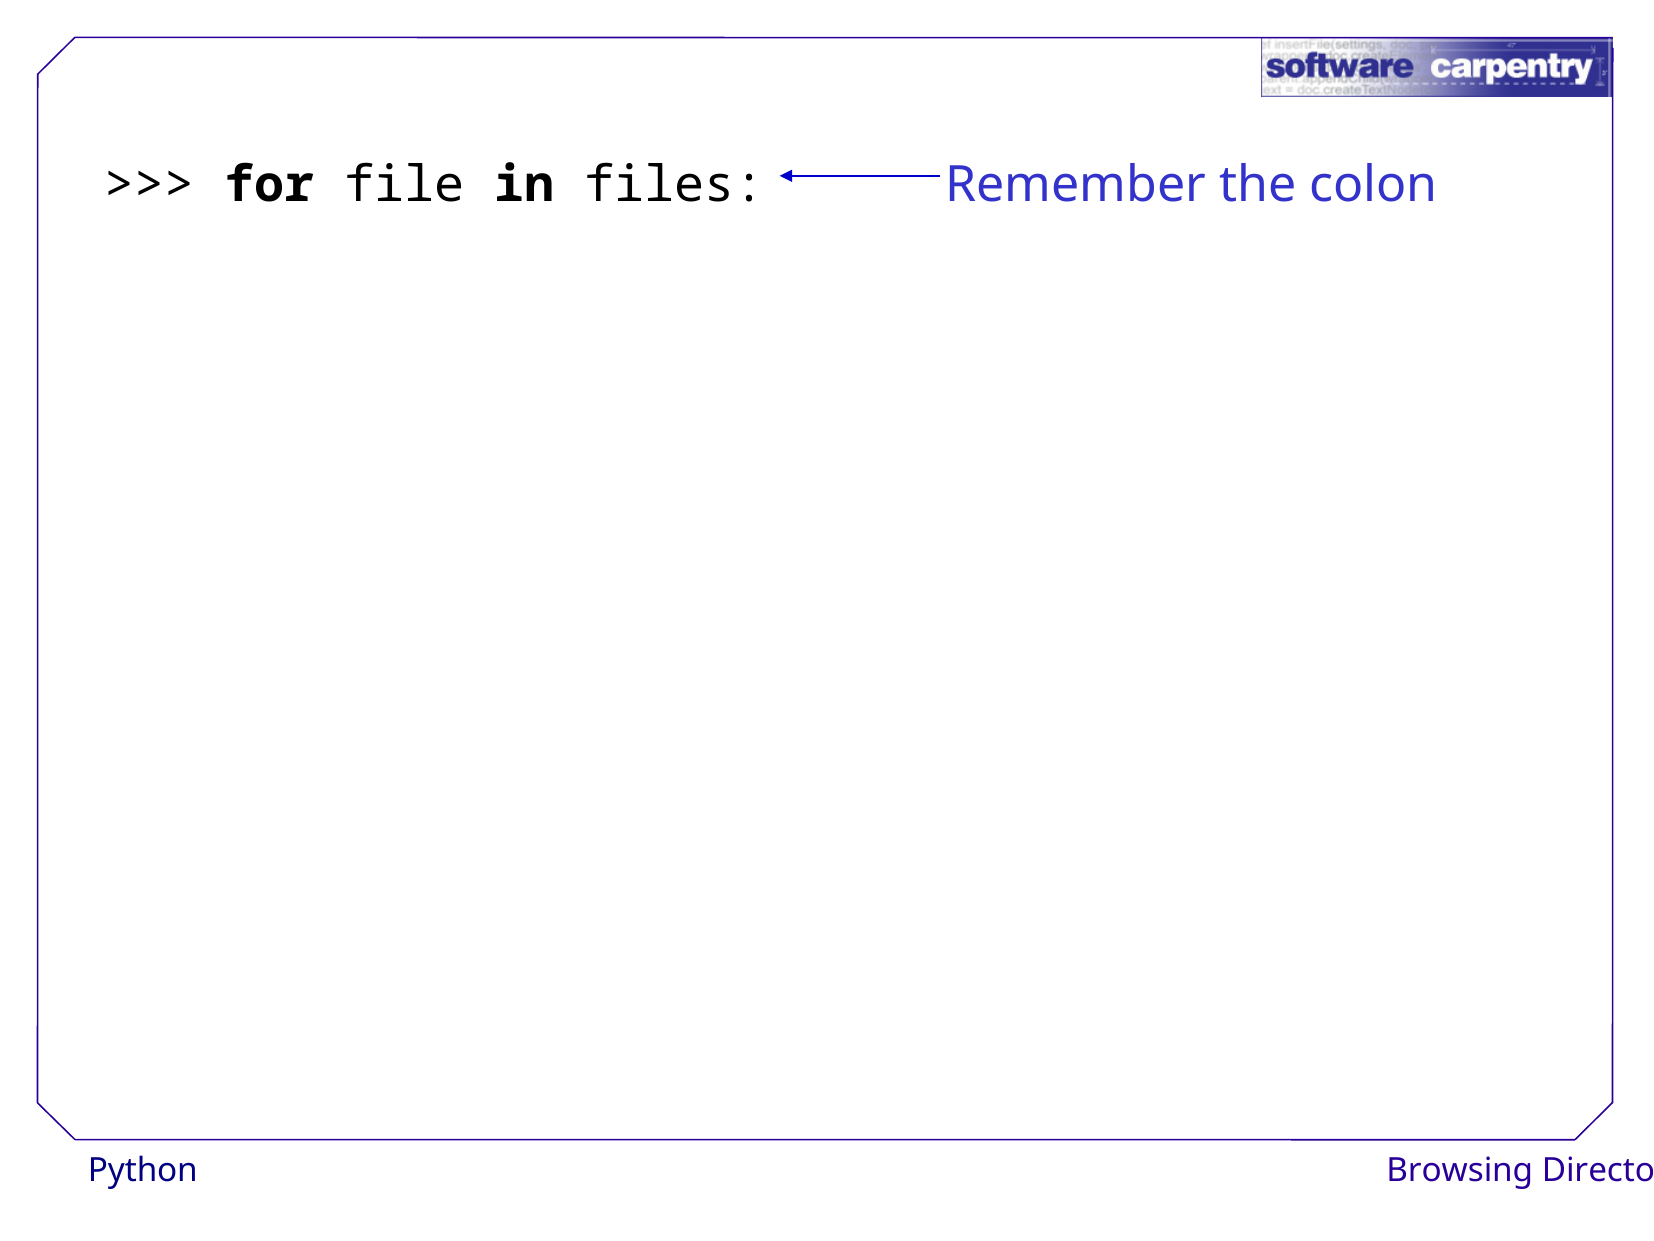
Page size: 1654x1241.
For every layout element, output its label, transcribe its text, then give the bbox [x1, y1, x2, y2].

text_box >>> for file in files: [89, 128, 1512, 1037]
text_box Remember the colon [930, 128, 1394, 224]
picture [1261, 39, 1613, 97]
